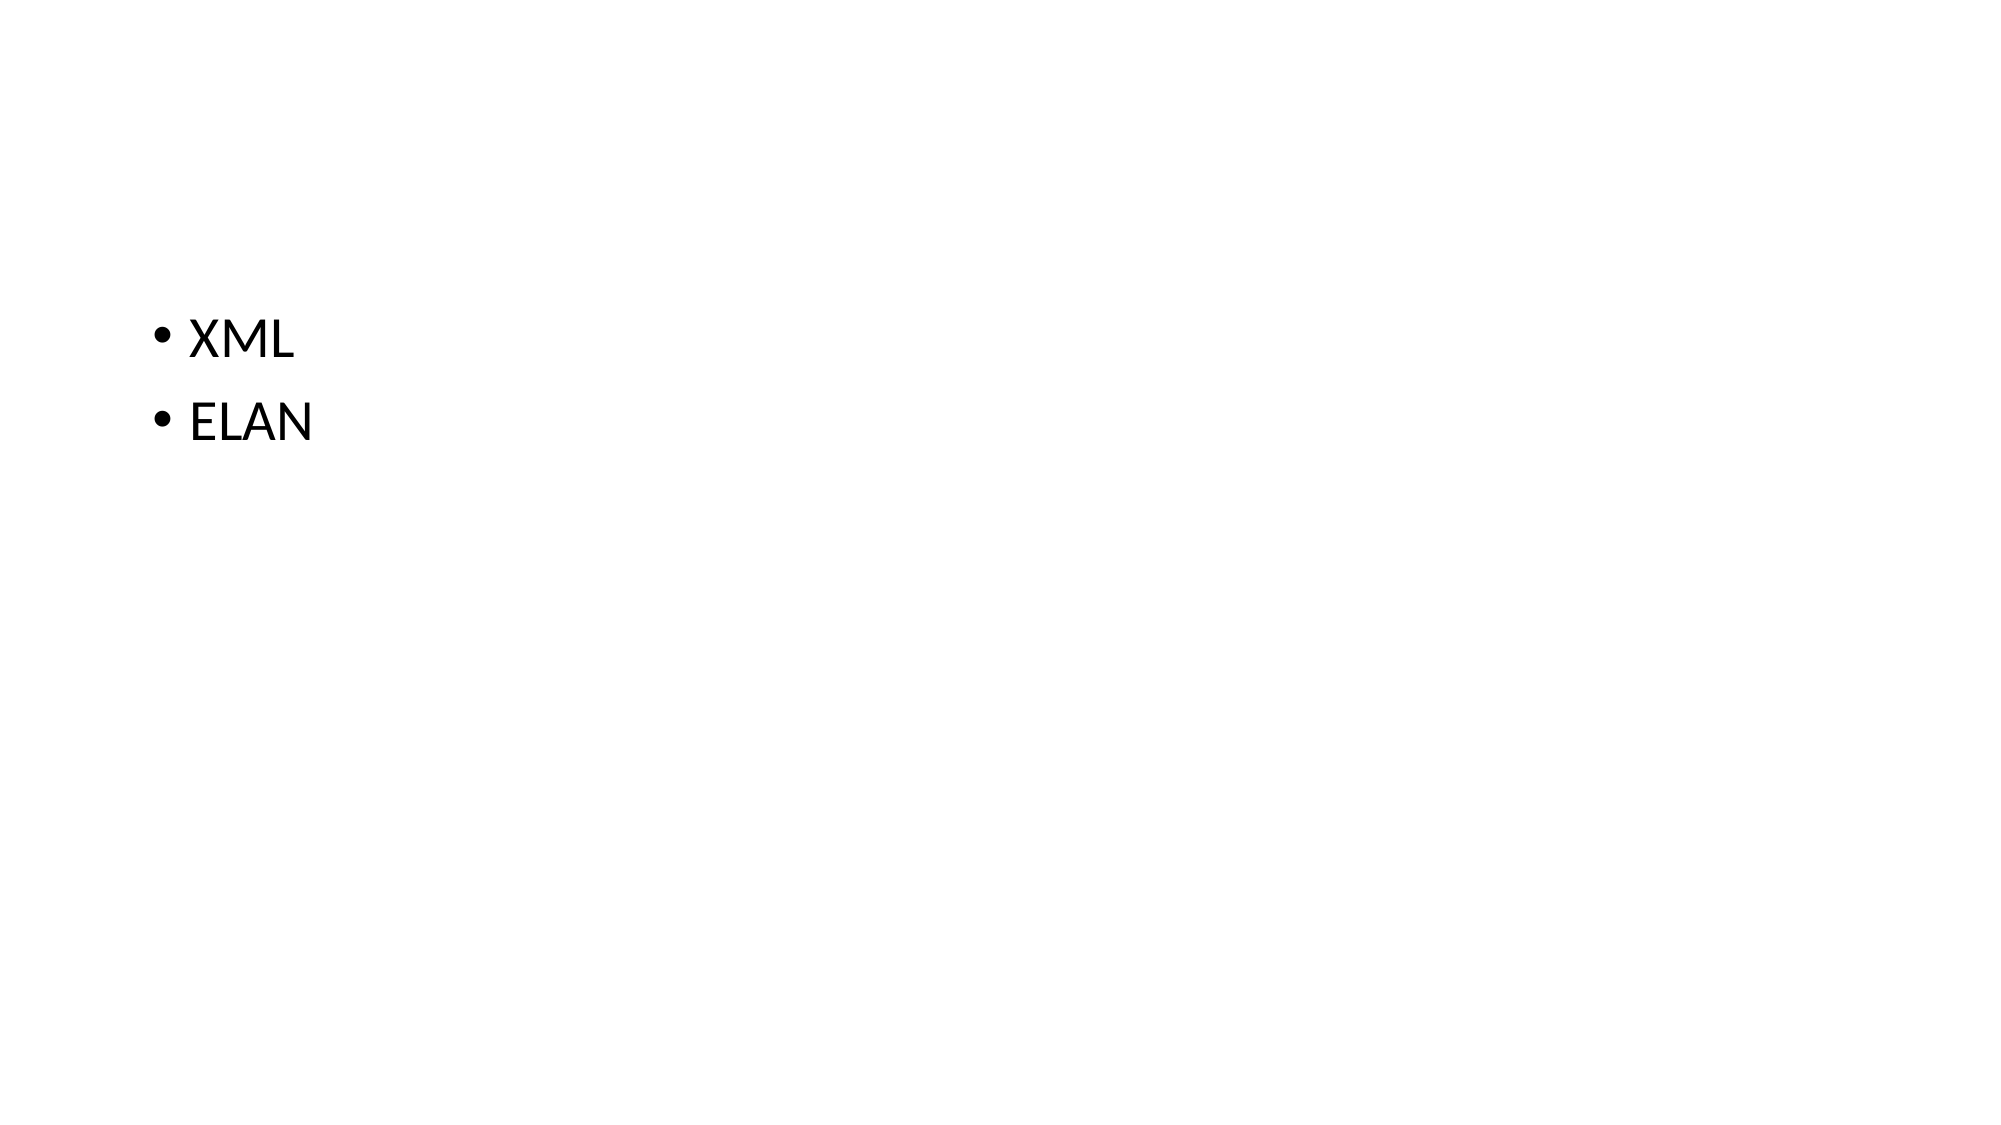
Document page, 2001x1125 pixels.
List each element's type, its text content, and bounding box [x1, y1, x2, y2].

list XML ELAN [137, 299, 1863, 1014]
